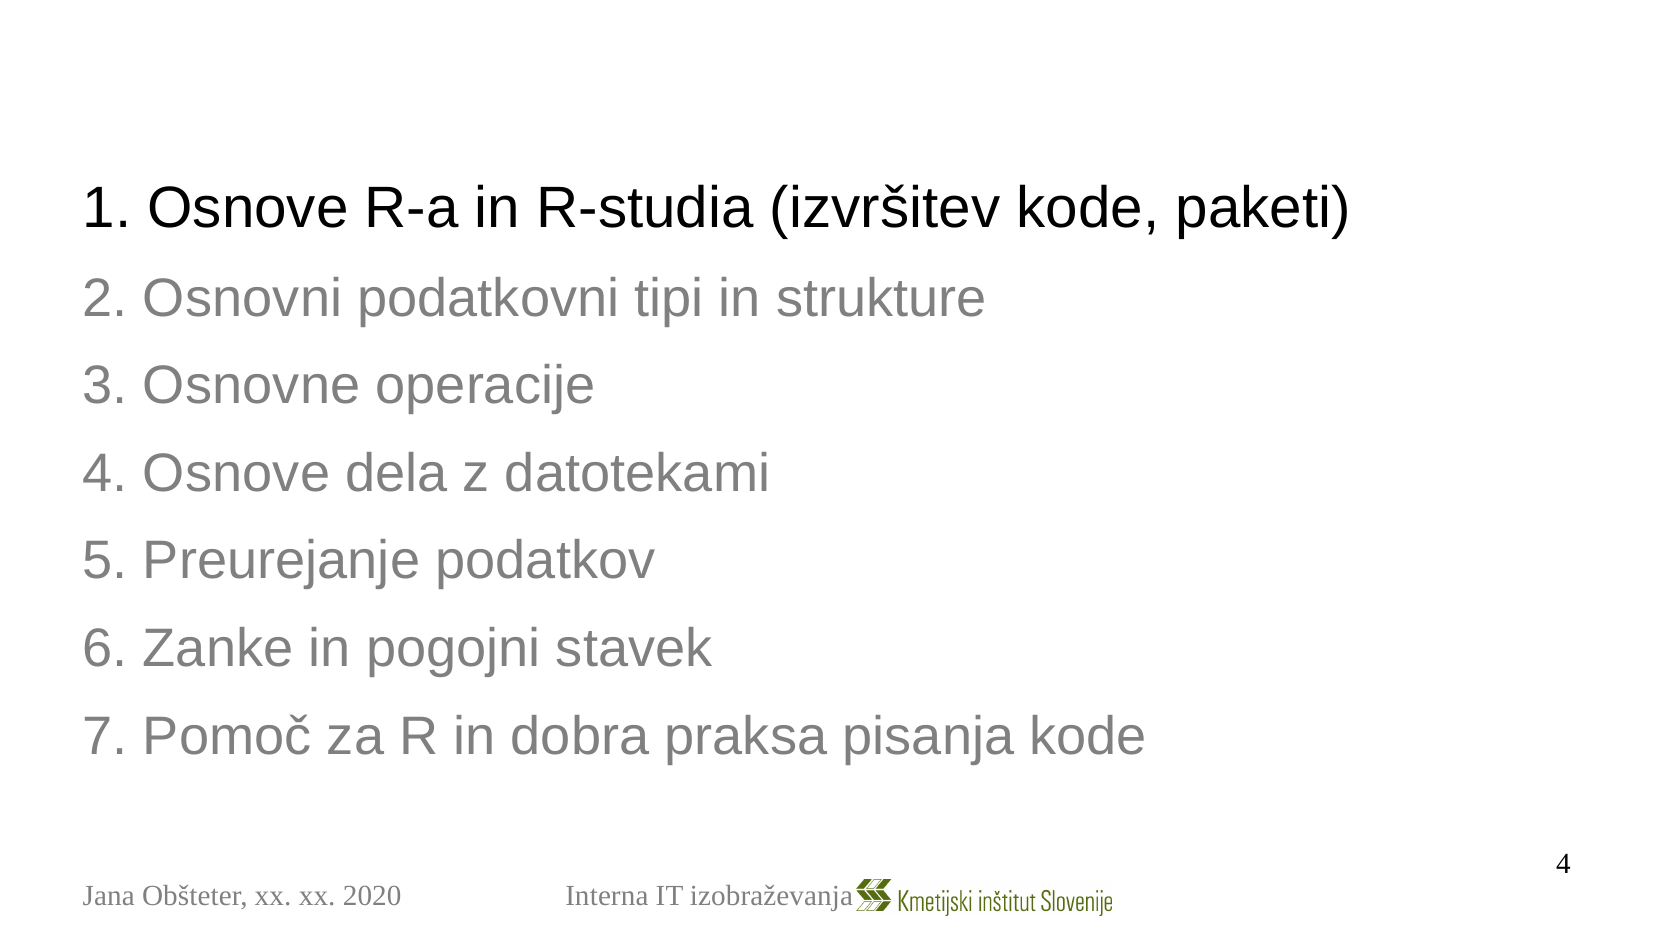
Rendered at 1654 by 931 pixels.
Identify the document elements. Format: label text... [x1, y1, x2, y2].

list 1. Osnove R-a in R-studia (izvršitev kode, paketi) 2. Osnovni podatkovni tipi in strukture 3. Osnovne operacije 4. Osnove dela z datotekami 5. Preurejanje podatkov 6. Zanke in pogojni stavek 7. Pomoč za R in dobra praksa pisanja kode [82, 165, 1642, 827]
picture [856, 879, 1112, 916]
